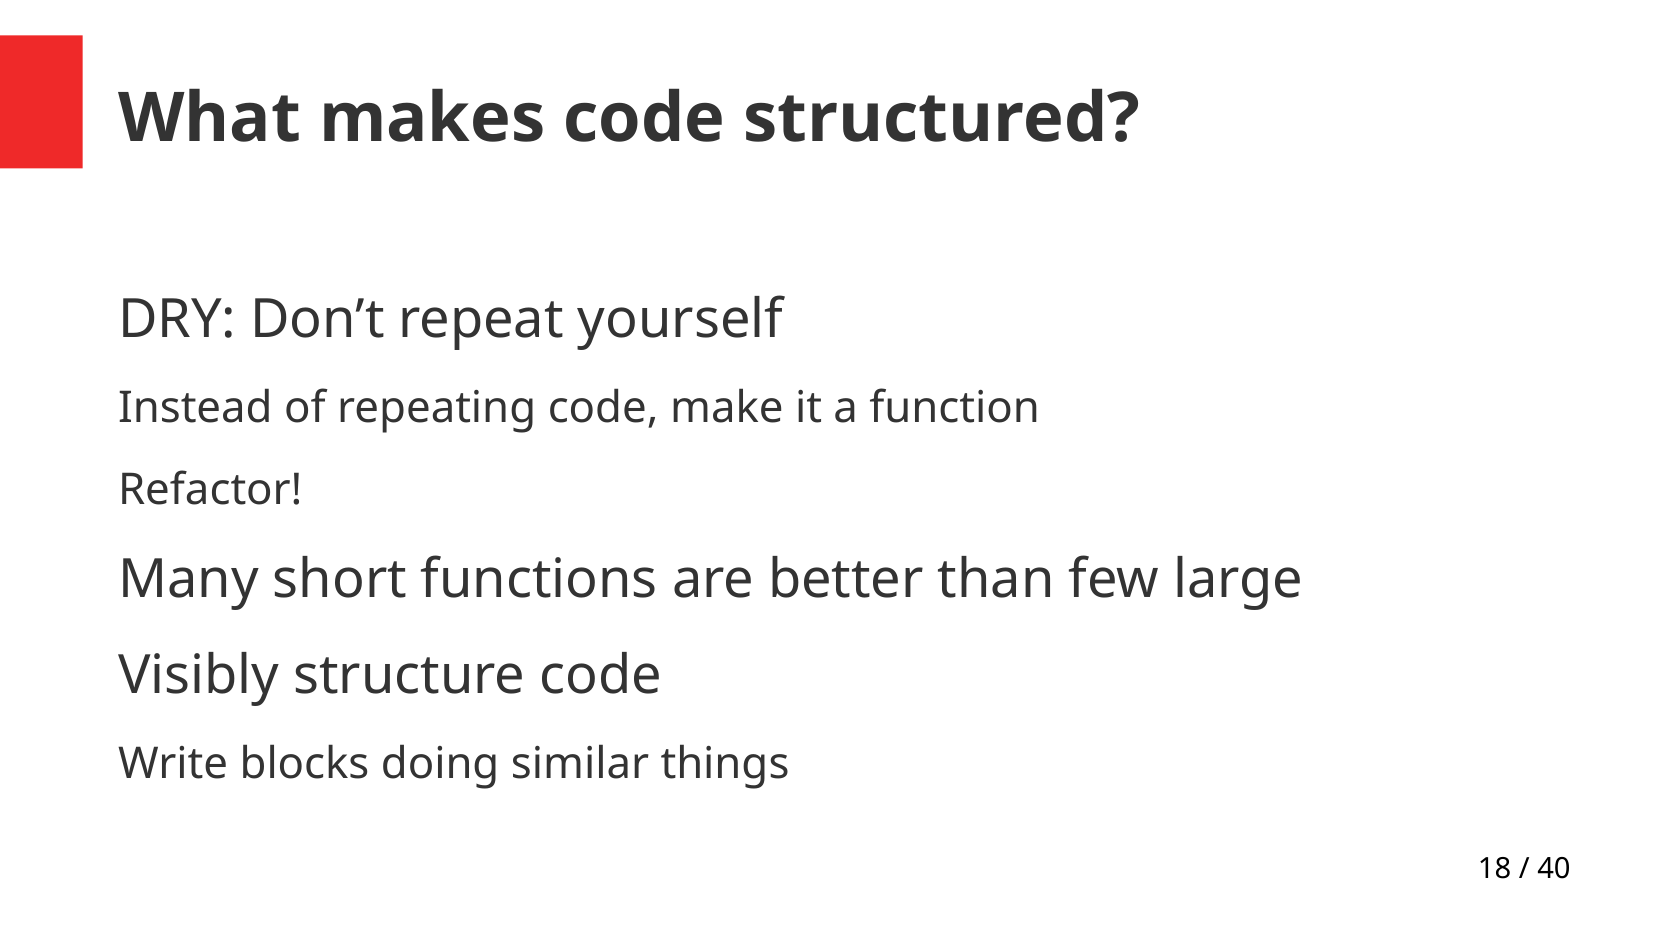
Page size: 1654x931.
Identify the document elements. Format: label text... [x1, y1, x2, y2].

list DRY: Don’t repeat yourself Instead of repeating code, make it a function Refactor! Many short functions are better than few large Visibly structure code Write blocks doing similar things [118, 265, 1536, 806]
title What makes code structured? [118, 37, 1571, 193]
